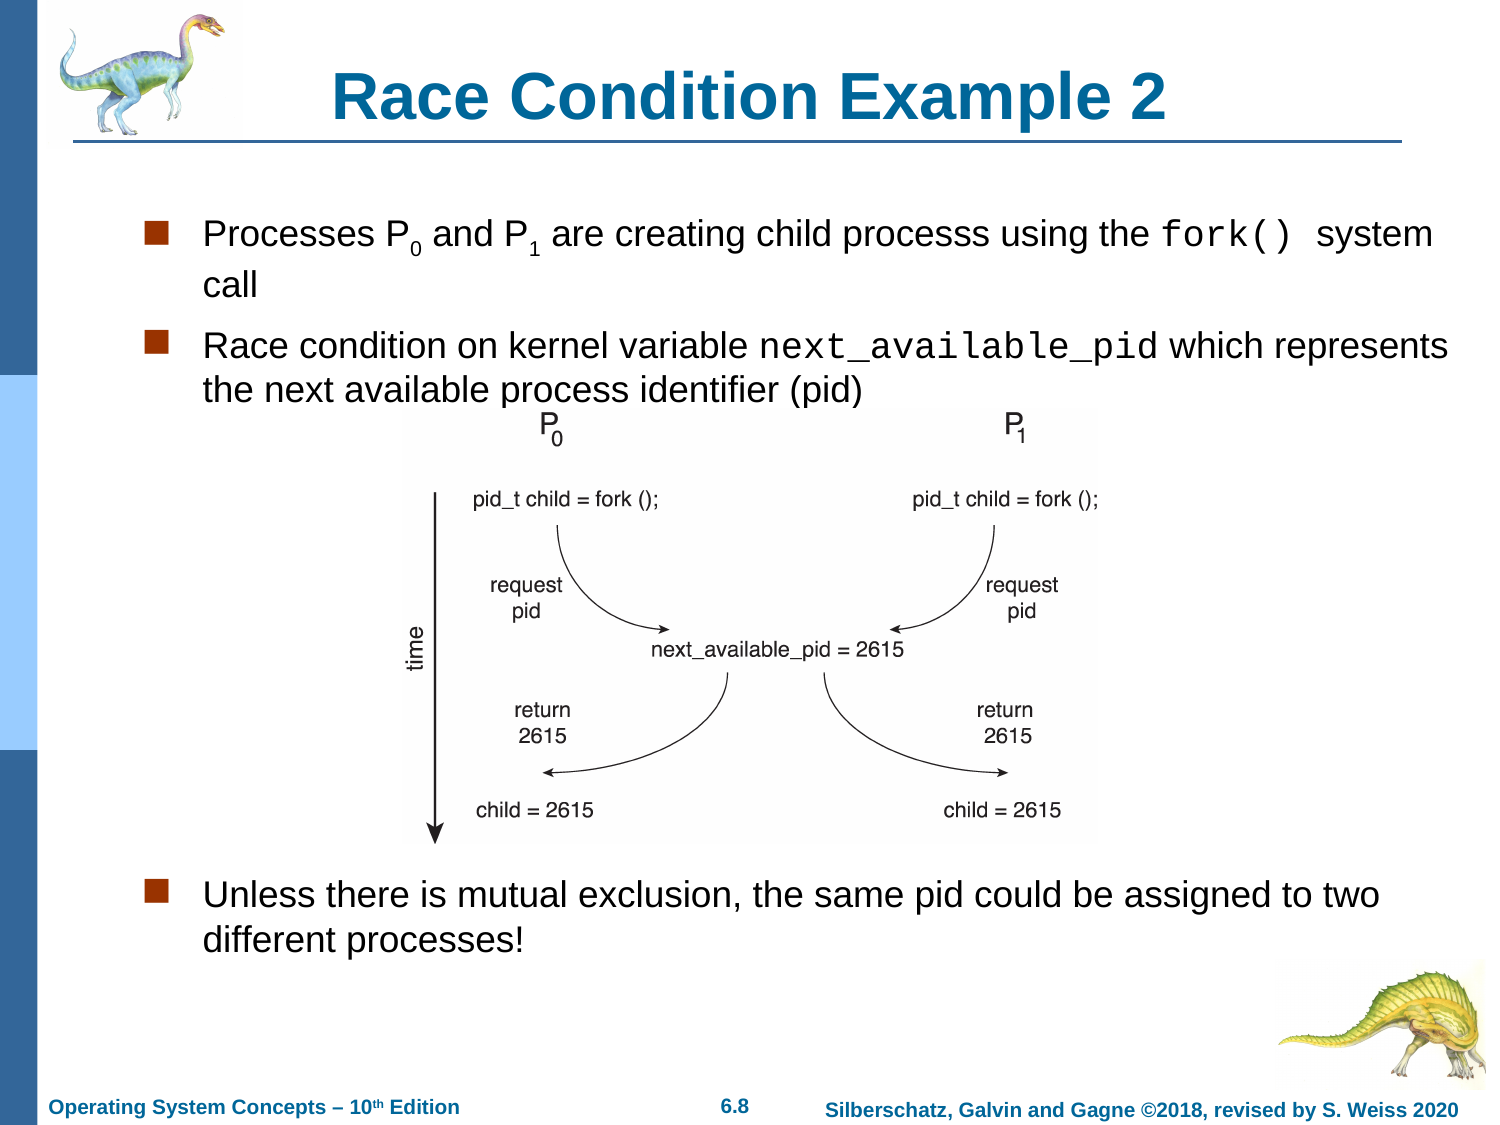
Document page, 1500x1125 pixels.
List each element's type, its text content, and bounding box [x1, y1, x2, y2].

picture [1275, 959, 1486, 1090]
list Processes P0 and P1 are creating child processs using the fork() system call Race condition on kernel variable next_available_pid which represents the next available process identifier (pid) Unless there is mutual exclusion, the same pid could be assigned to two different processes! [132, 202, 1483, 968]
picture [46, 0, 243, 149]
picture [402, 408, 1098, 844]
title Race Condition Example 2 [75, 45, 1426, 141]
